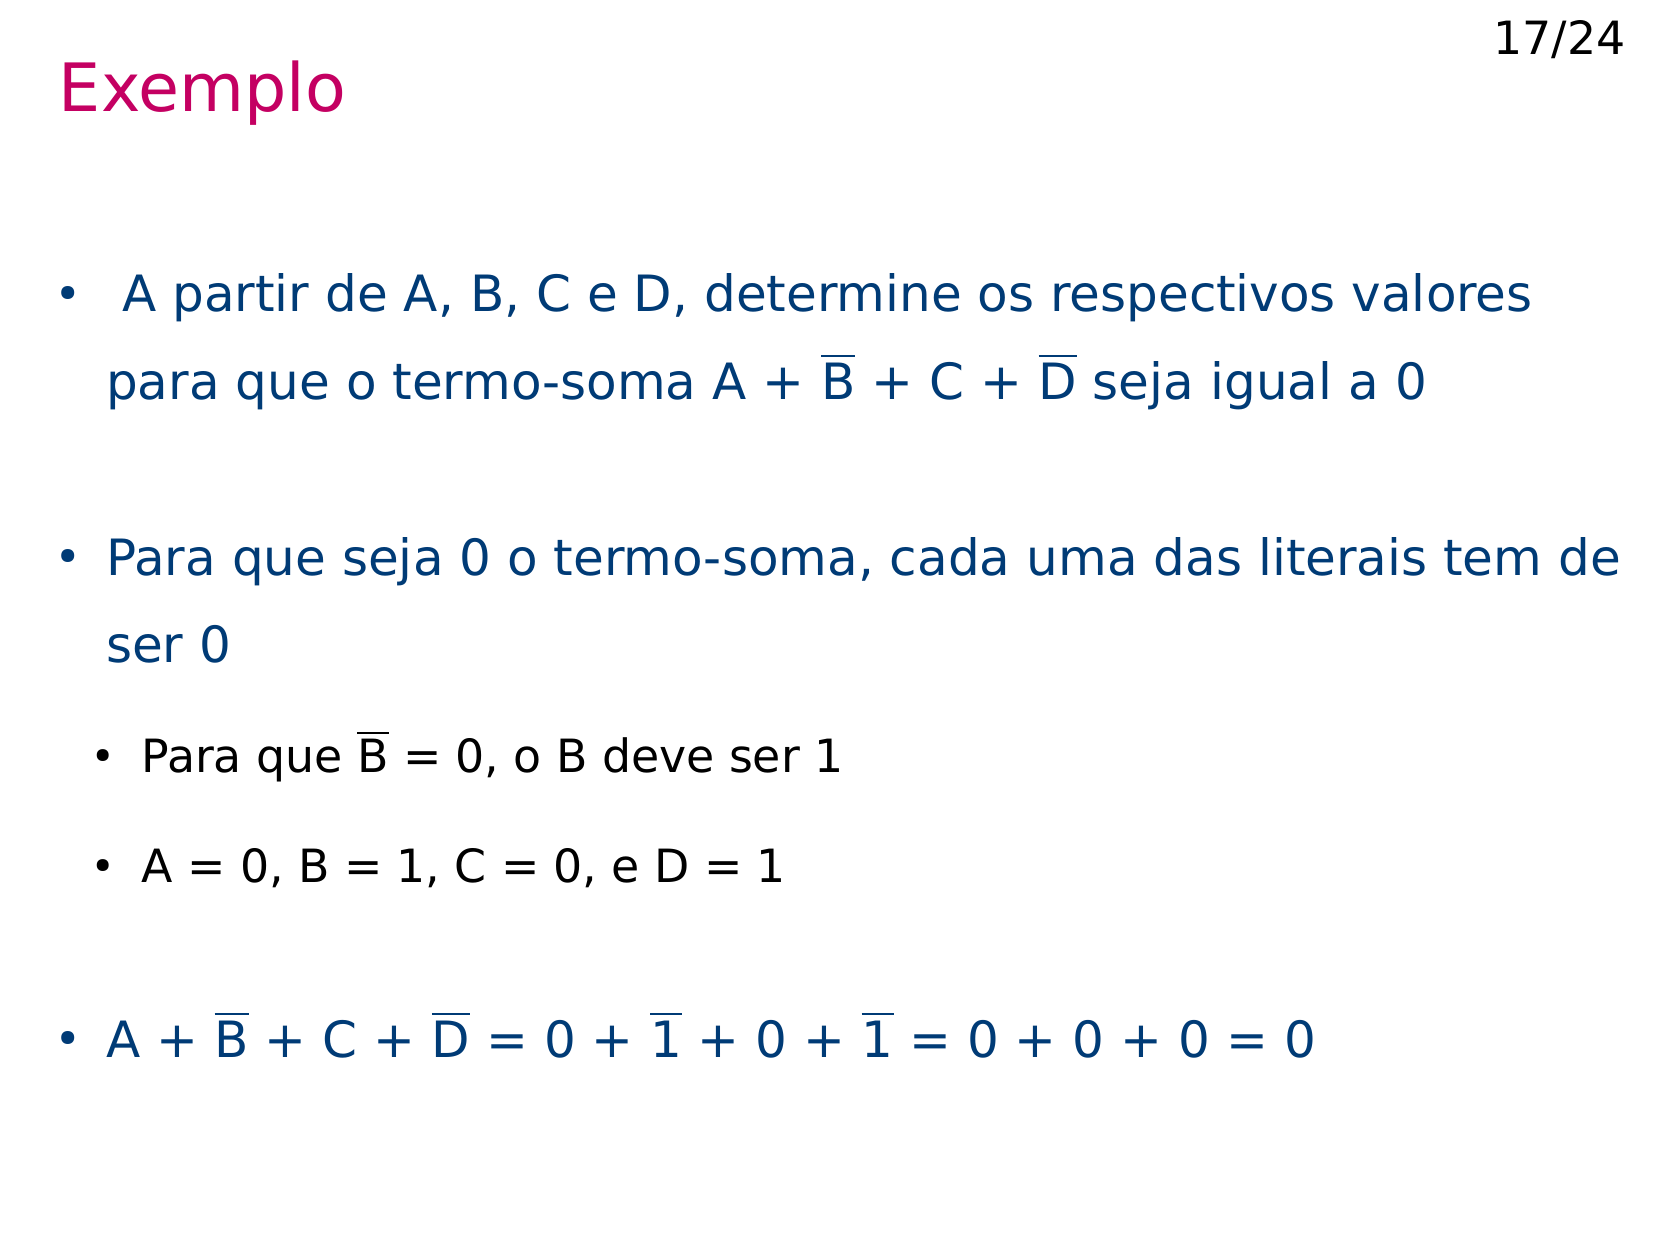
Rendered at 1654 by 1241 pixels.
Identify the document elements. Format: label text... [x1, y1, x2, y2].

list A partir de A, B, C e D, determine os respectivos valores para que o termo-soma A + B + C + D seja igual a 0 Para que seja 0 o termo-soma, cada uma das literais tem de ser 0 Para que B = 0, o B deve ser 1 A = 0, B = 1, C = 0, e D = 1 A + B + C + D = 0 + 1 + 0 + 1 = 0 + 0 + 0 = 0 [59, 236, 1625, 1211]
title Exemplo [59, 29, 1625, 148]
